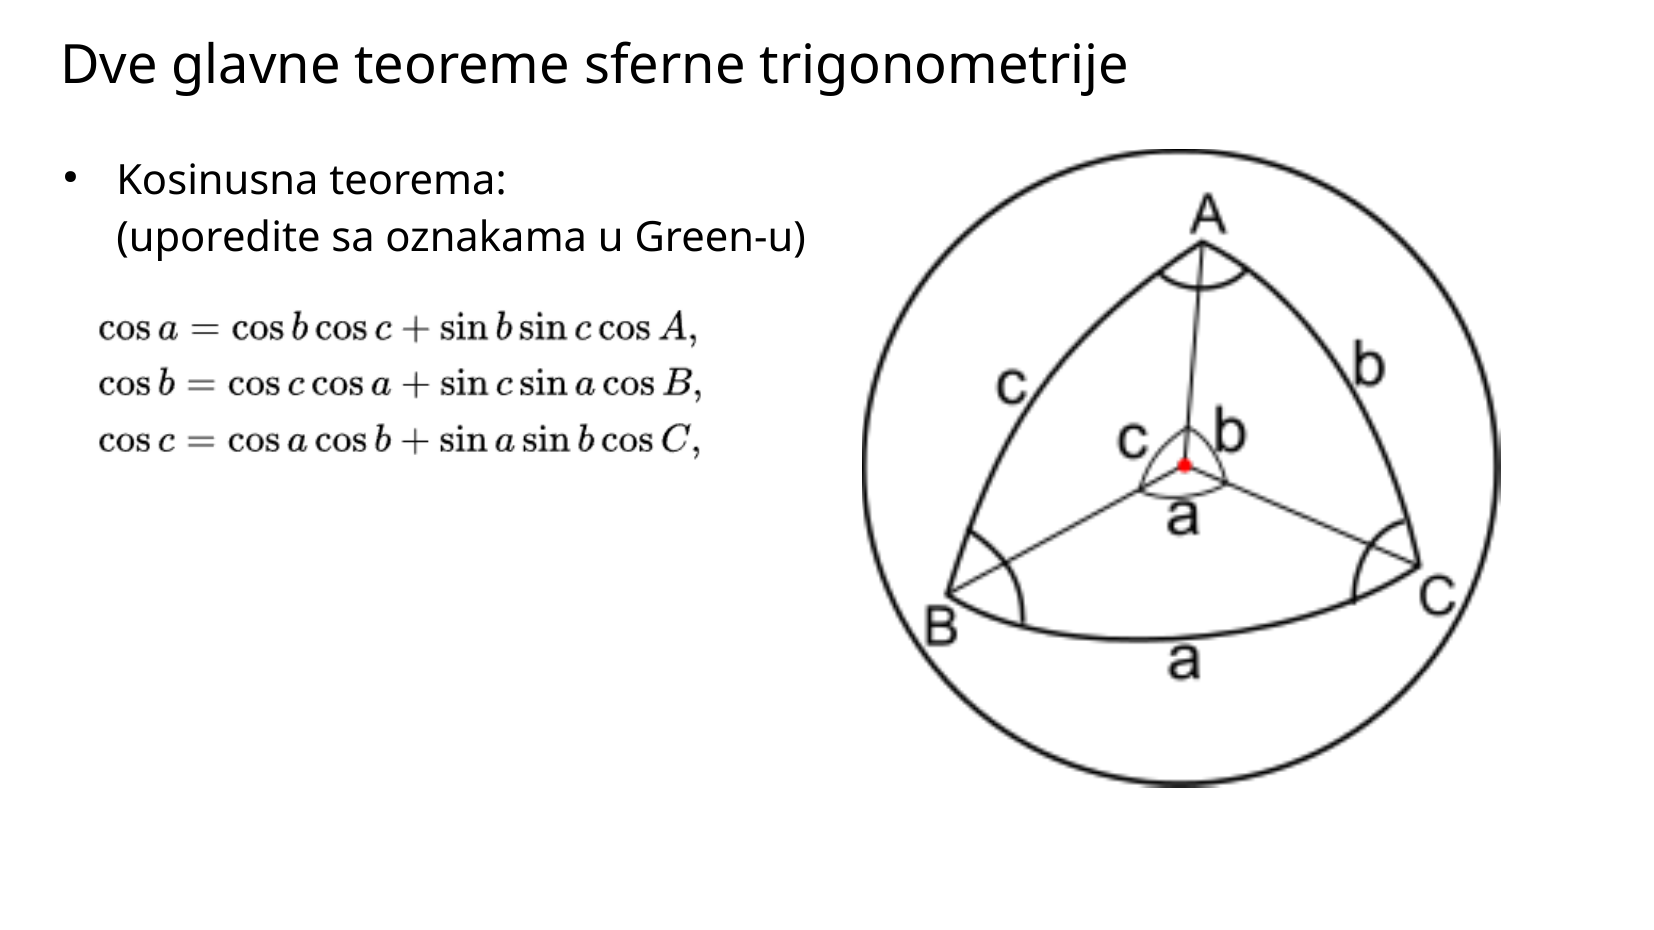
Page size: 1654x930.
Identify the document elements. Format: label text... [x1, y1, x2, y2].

picture [862, 149, 1501, 788]
picture [70, 287, 751, 488]
title Dve glavne teoreme sferne trigonometrije [59, 13, 1648, 113]
list Kosinusna teorema: (uporedite sa oznakama u Green-u) [45, 149, 1635, 880]
